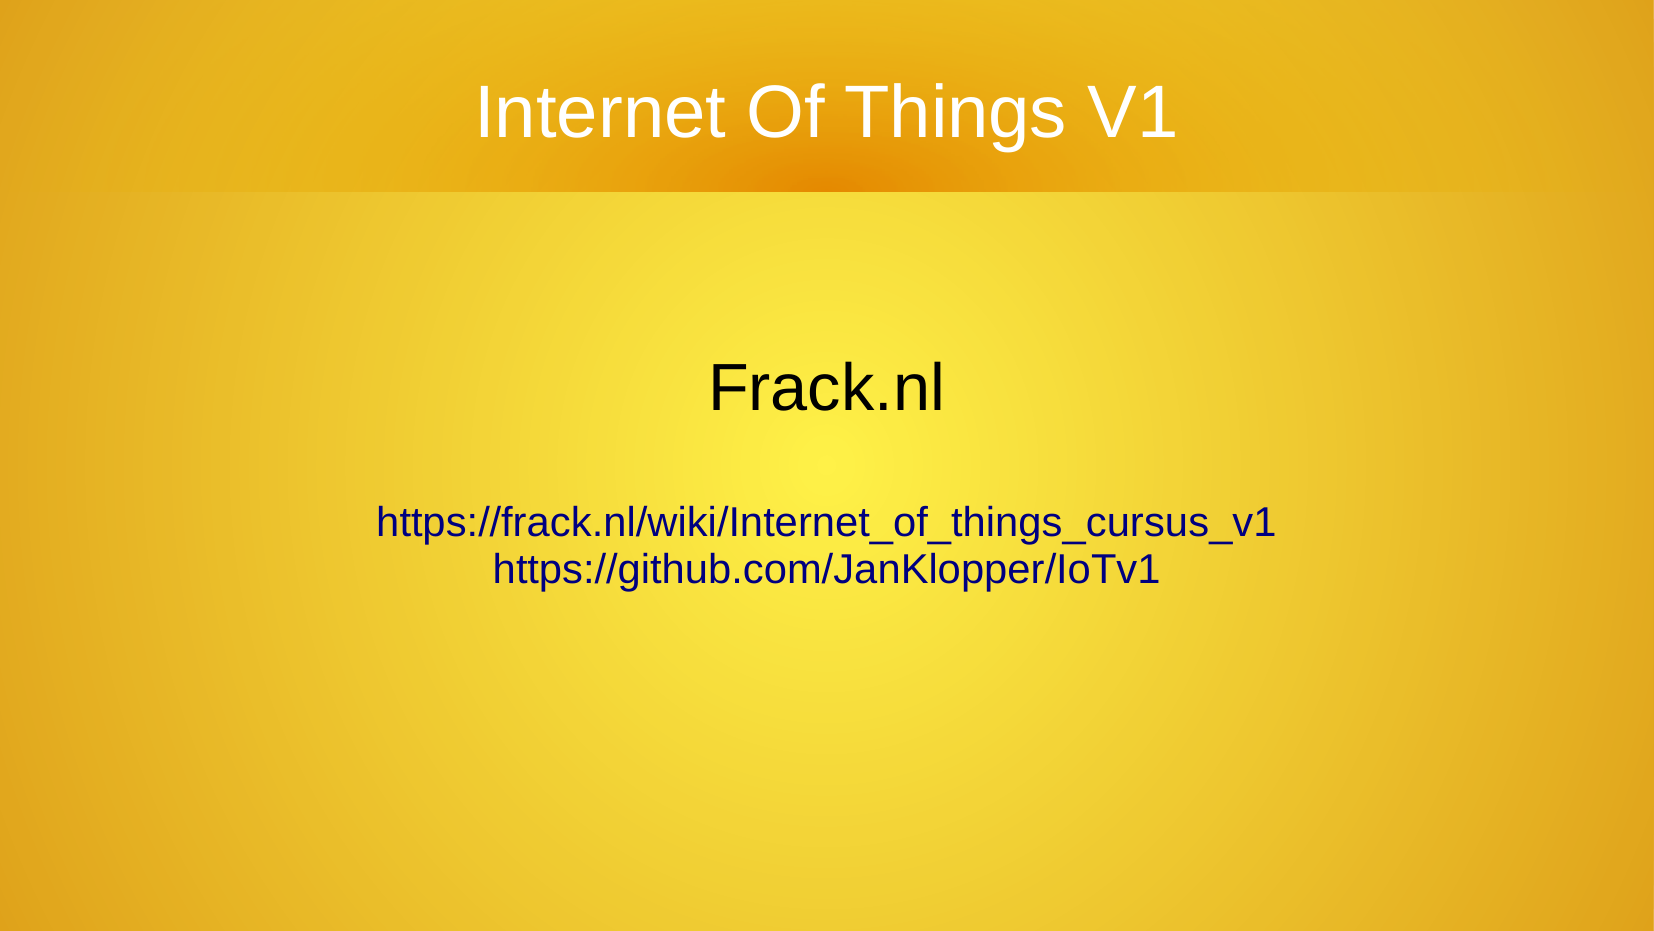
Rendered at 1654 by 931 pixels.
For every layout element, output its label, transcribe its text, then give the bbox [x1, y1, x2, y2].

title Internet Of Things V1 [82, 35, 1571, 189]
subtitle Frack.nl https://frack.nl/wiki/Internet_of_things_cursus_v1 https://github.com/JanKlopper/IoTv1 [82, 224, 1571, 764]
